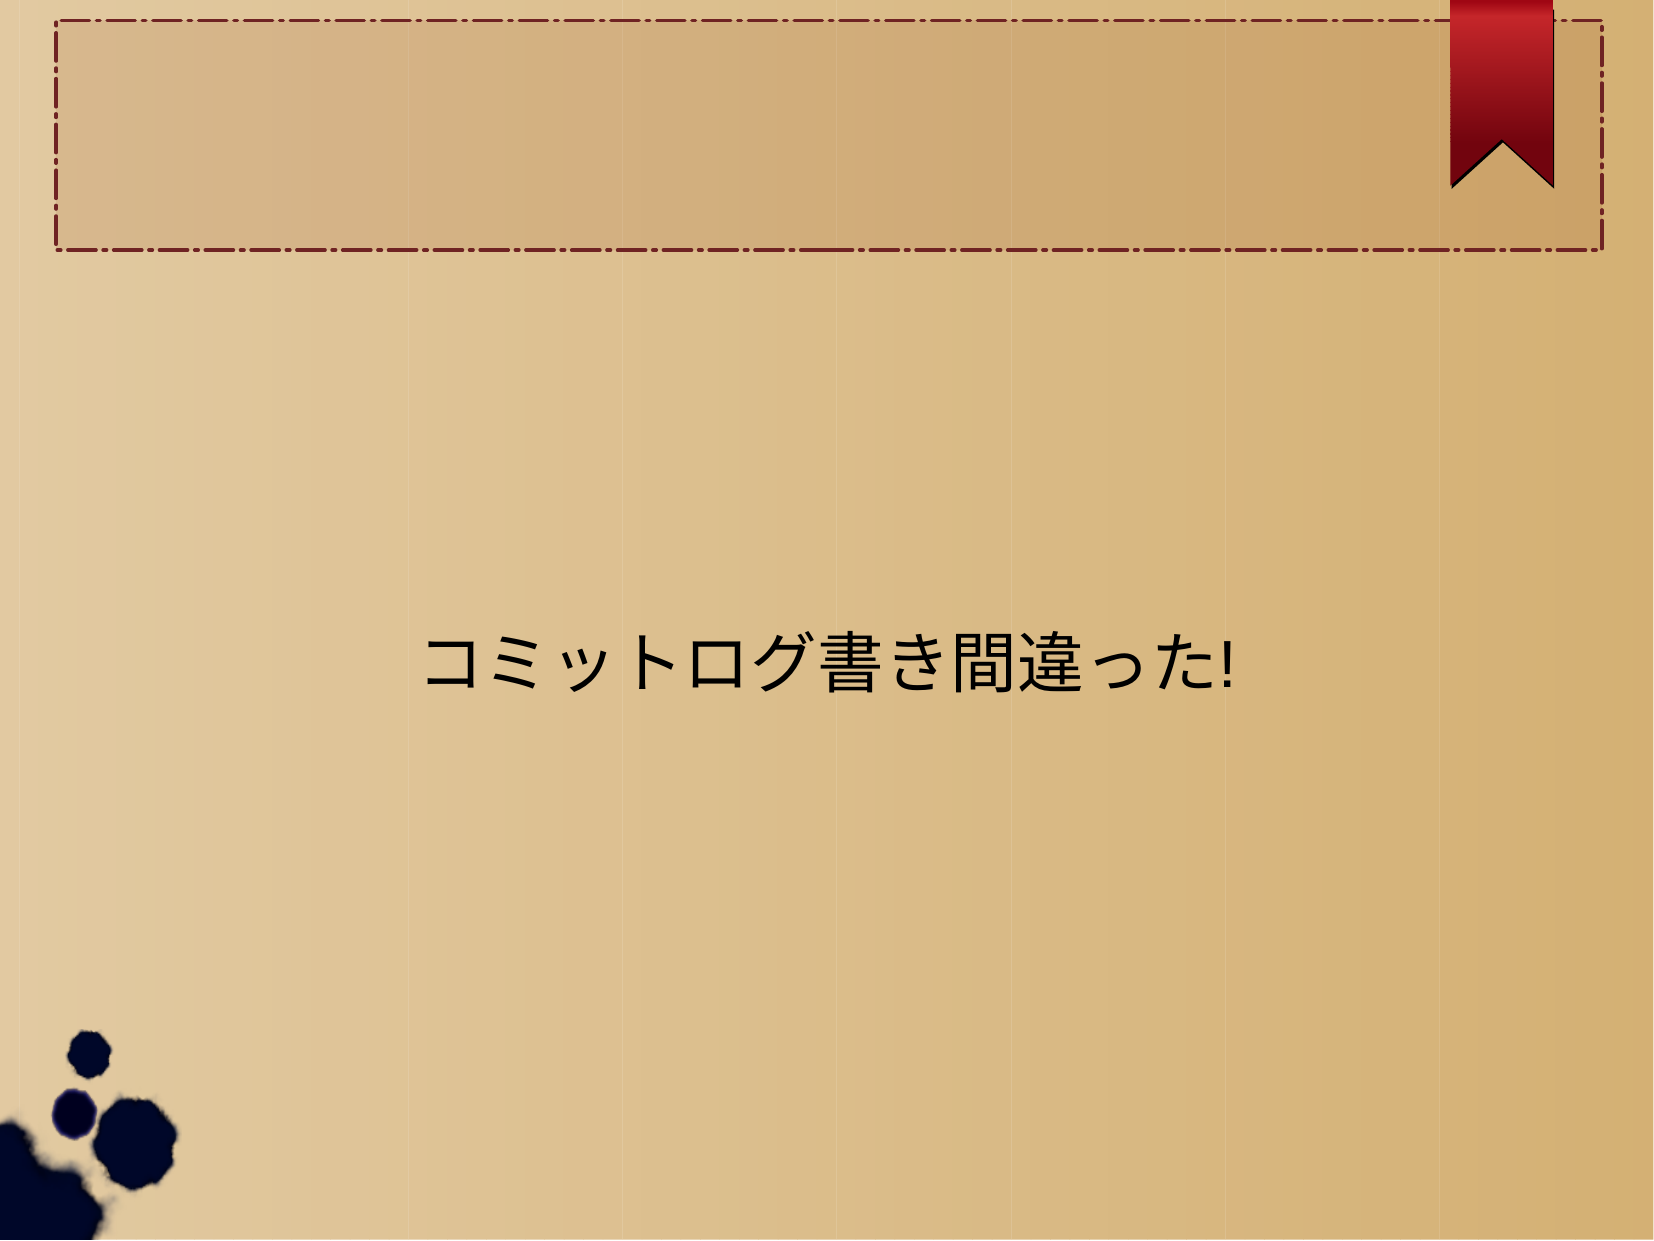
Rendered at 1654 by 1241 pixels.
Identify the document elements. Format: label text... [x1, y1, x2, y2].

subtitle コミットログ書き間違った! [82, 299, 1571, 1019]
